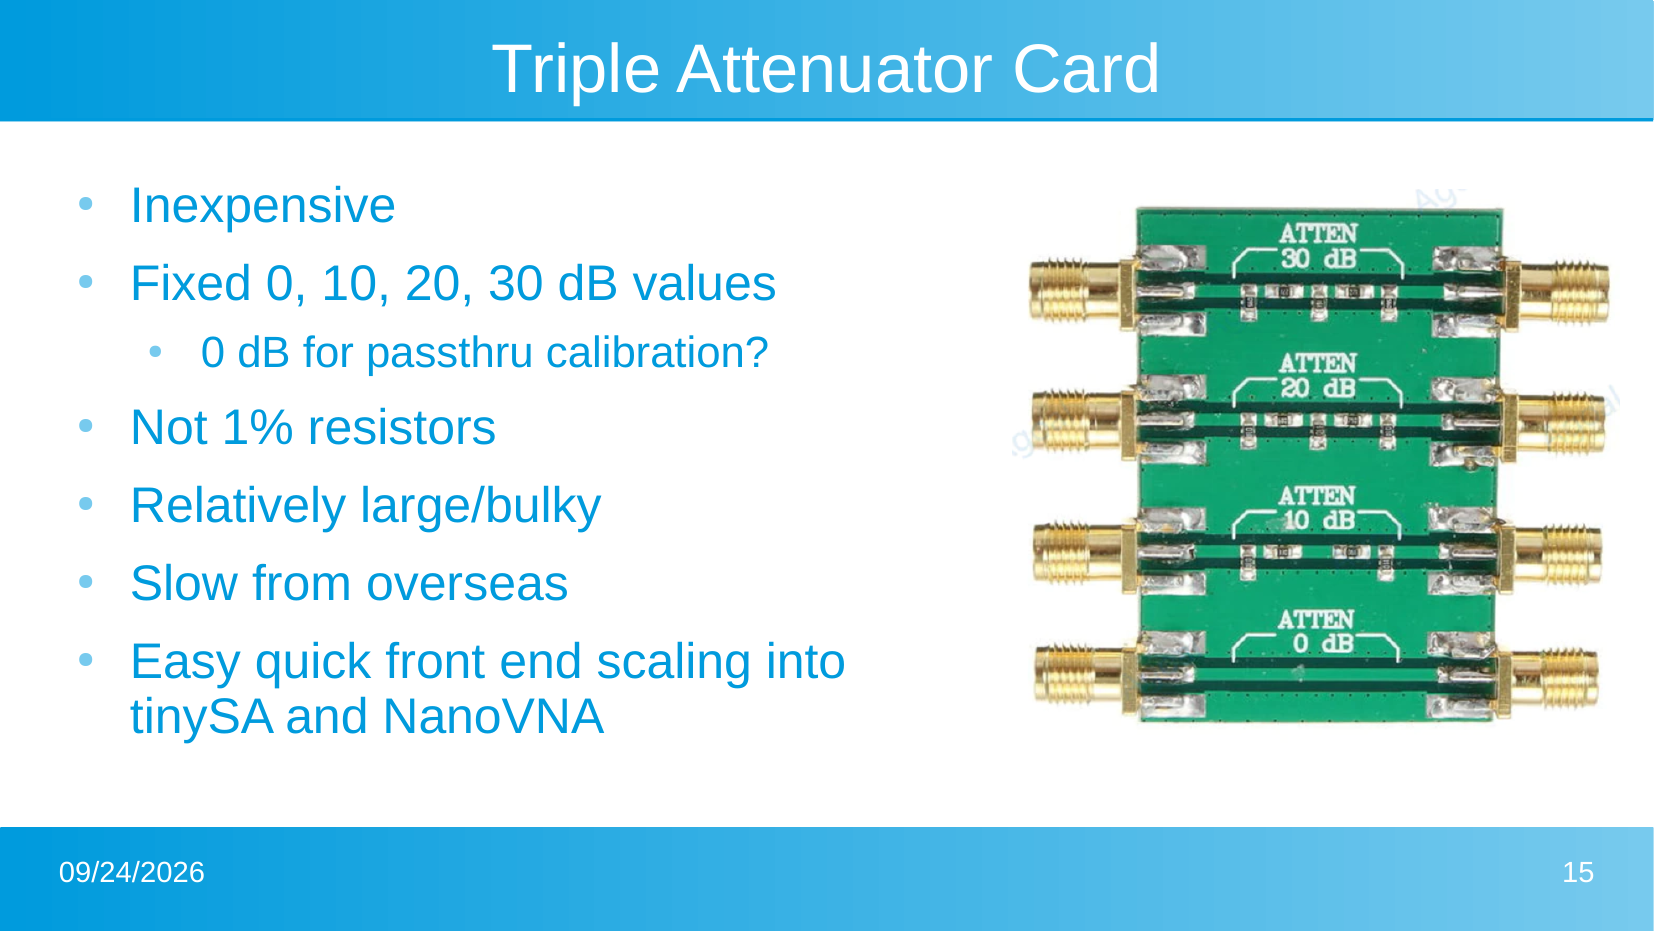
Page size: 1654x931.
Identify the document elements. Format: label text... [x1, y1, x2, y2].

title Triple Attenuator Card [59, 29, 1595, 108]
list Inexpensive Fixed 0, 10, 20, 30 dB values 0 dB for passthru calibration? Not 1% resistors Relatively large/bulky Slow from overseas Easy quick front end scaling into tinySA and NanoVNA [59, 177, 1595, 768]
picture [1012, 189, 1620, 751]
